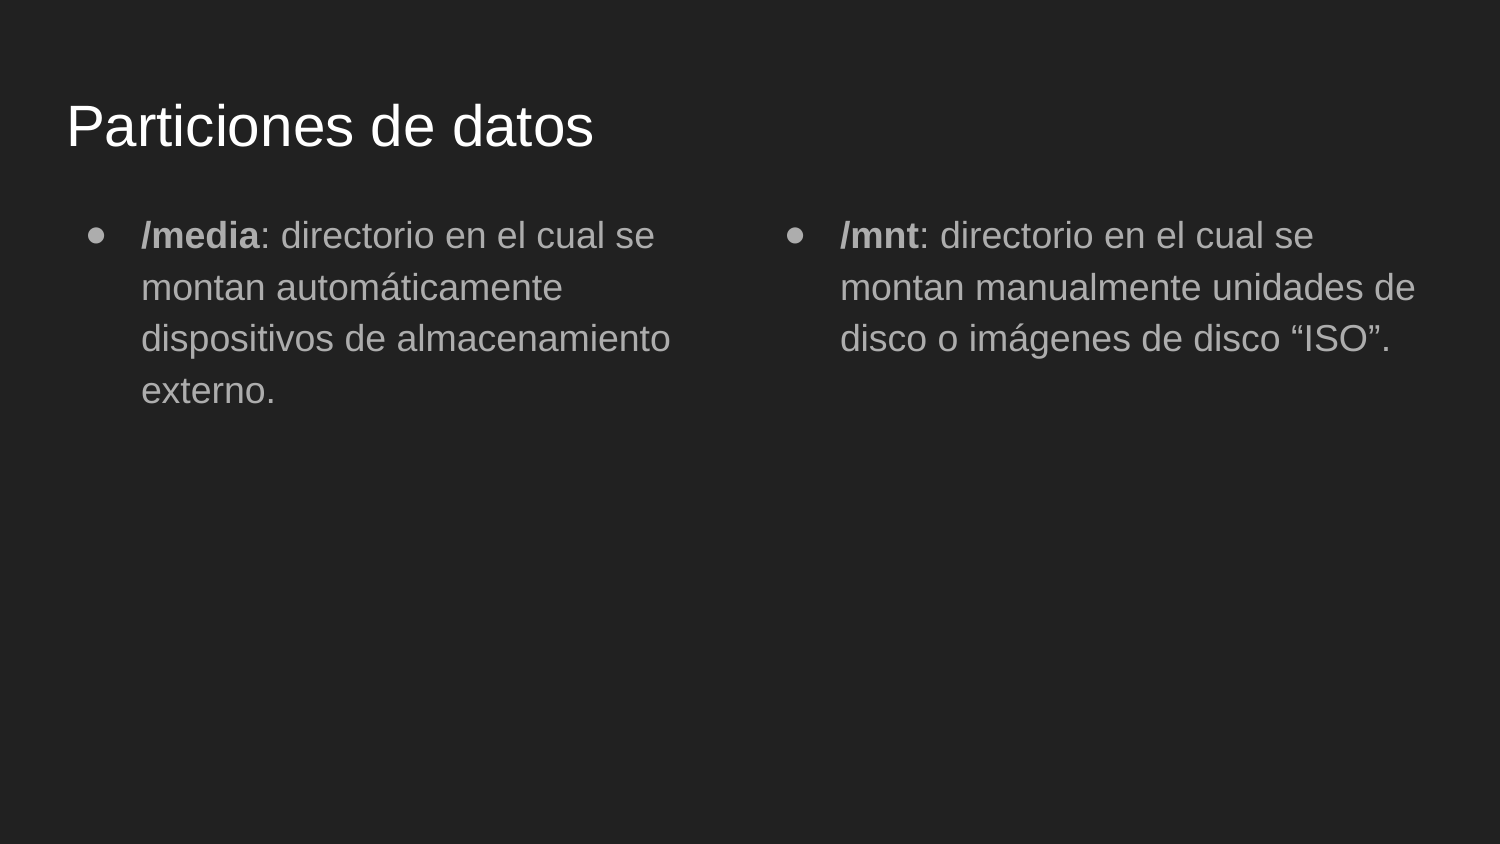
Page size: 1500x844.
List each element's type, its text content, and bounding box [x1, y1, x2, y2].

list /media: directorio en el cual se montan automáticamente dispositivos de almacenamiento externo. [51, 189, 750, 750]
list /mnt: directorio en el cual se montan manualmente unidades de disco o imágenes de disco “ISO”. [750, 189, 1449, 750]
title Particiones de datos [51, 72, 1449, 167]
